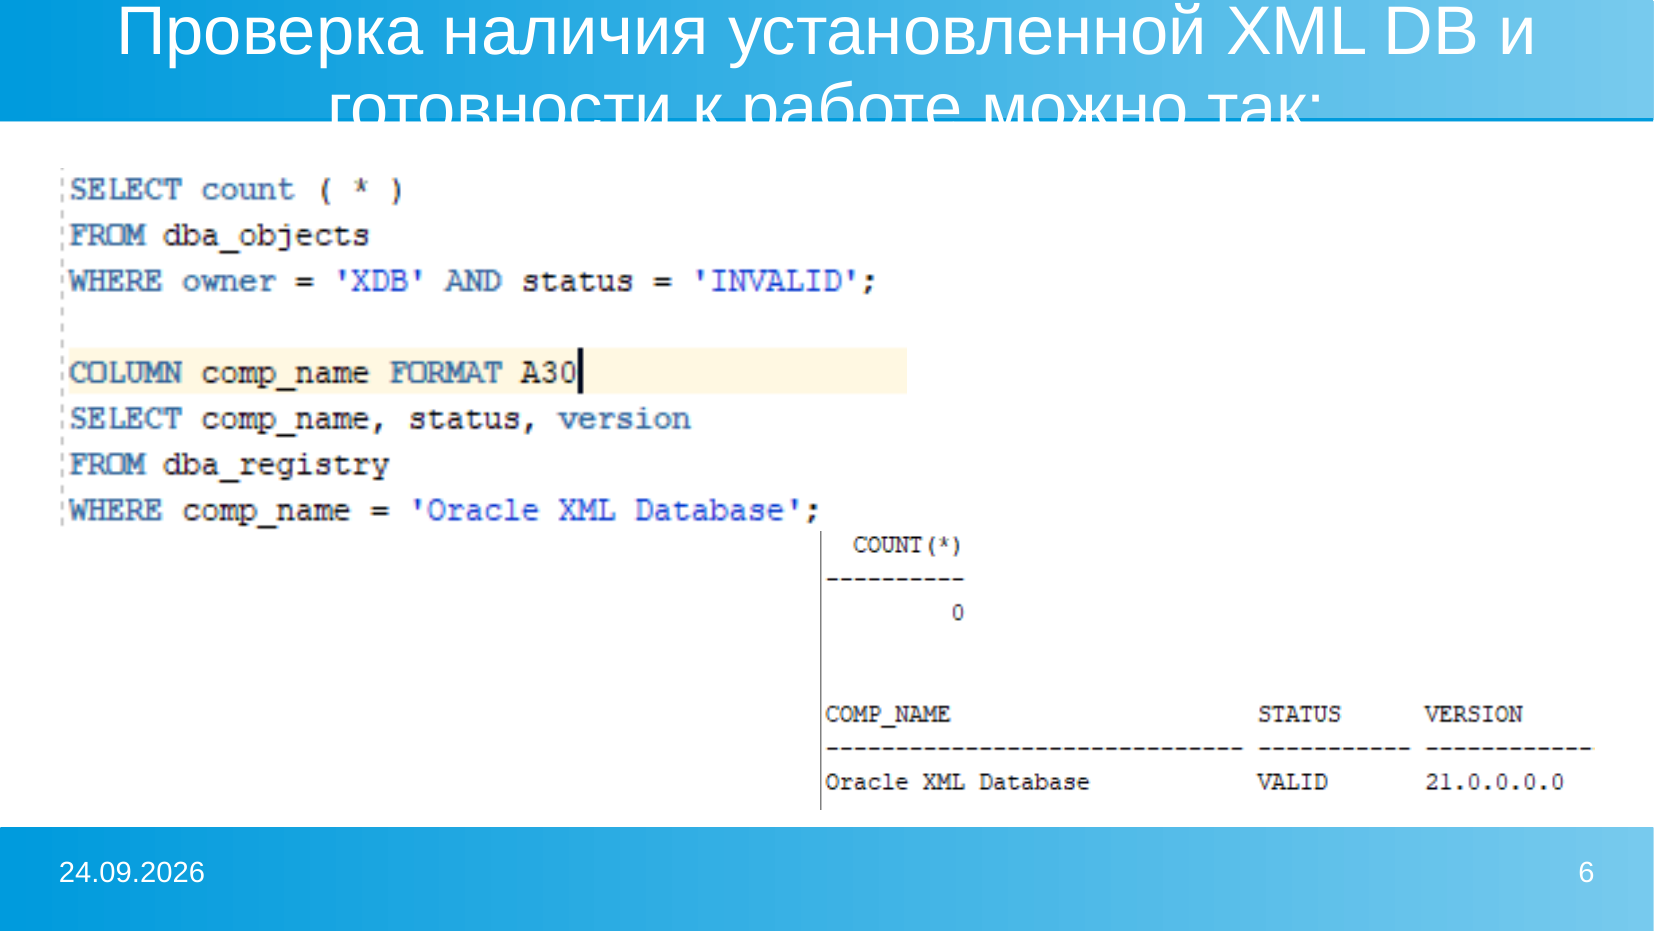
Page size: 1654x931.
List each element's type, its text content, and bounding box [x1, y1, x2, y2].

title Проверка наличия установленной XML DB и готовности к работе можно так: [59, 0, 1595, 146]
picture [59, 168, 1595, 810]
